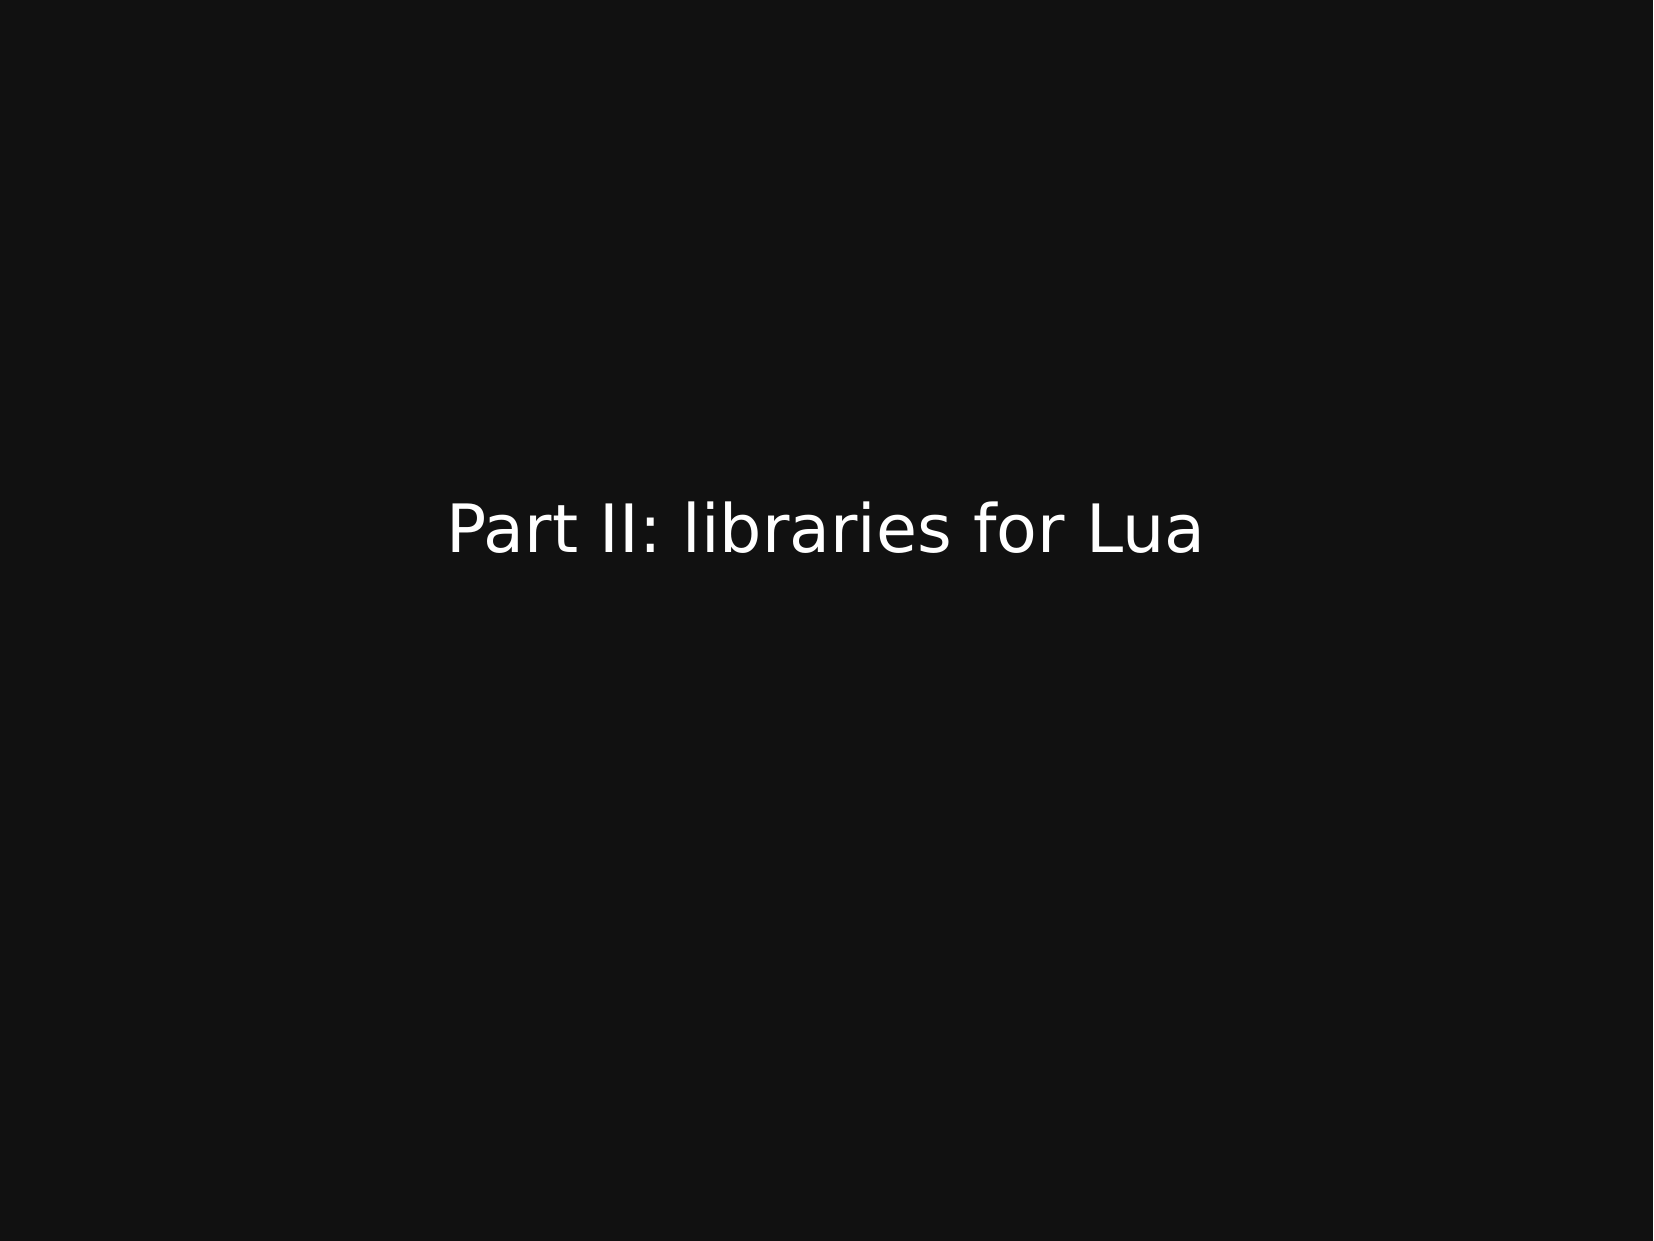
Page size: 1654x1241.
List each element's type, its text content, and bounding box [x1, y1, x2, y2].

subtitle Part II: libraries for Lua [82, 49, 1571, 1010]
